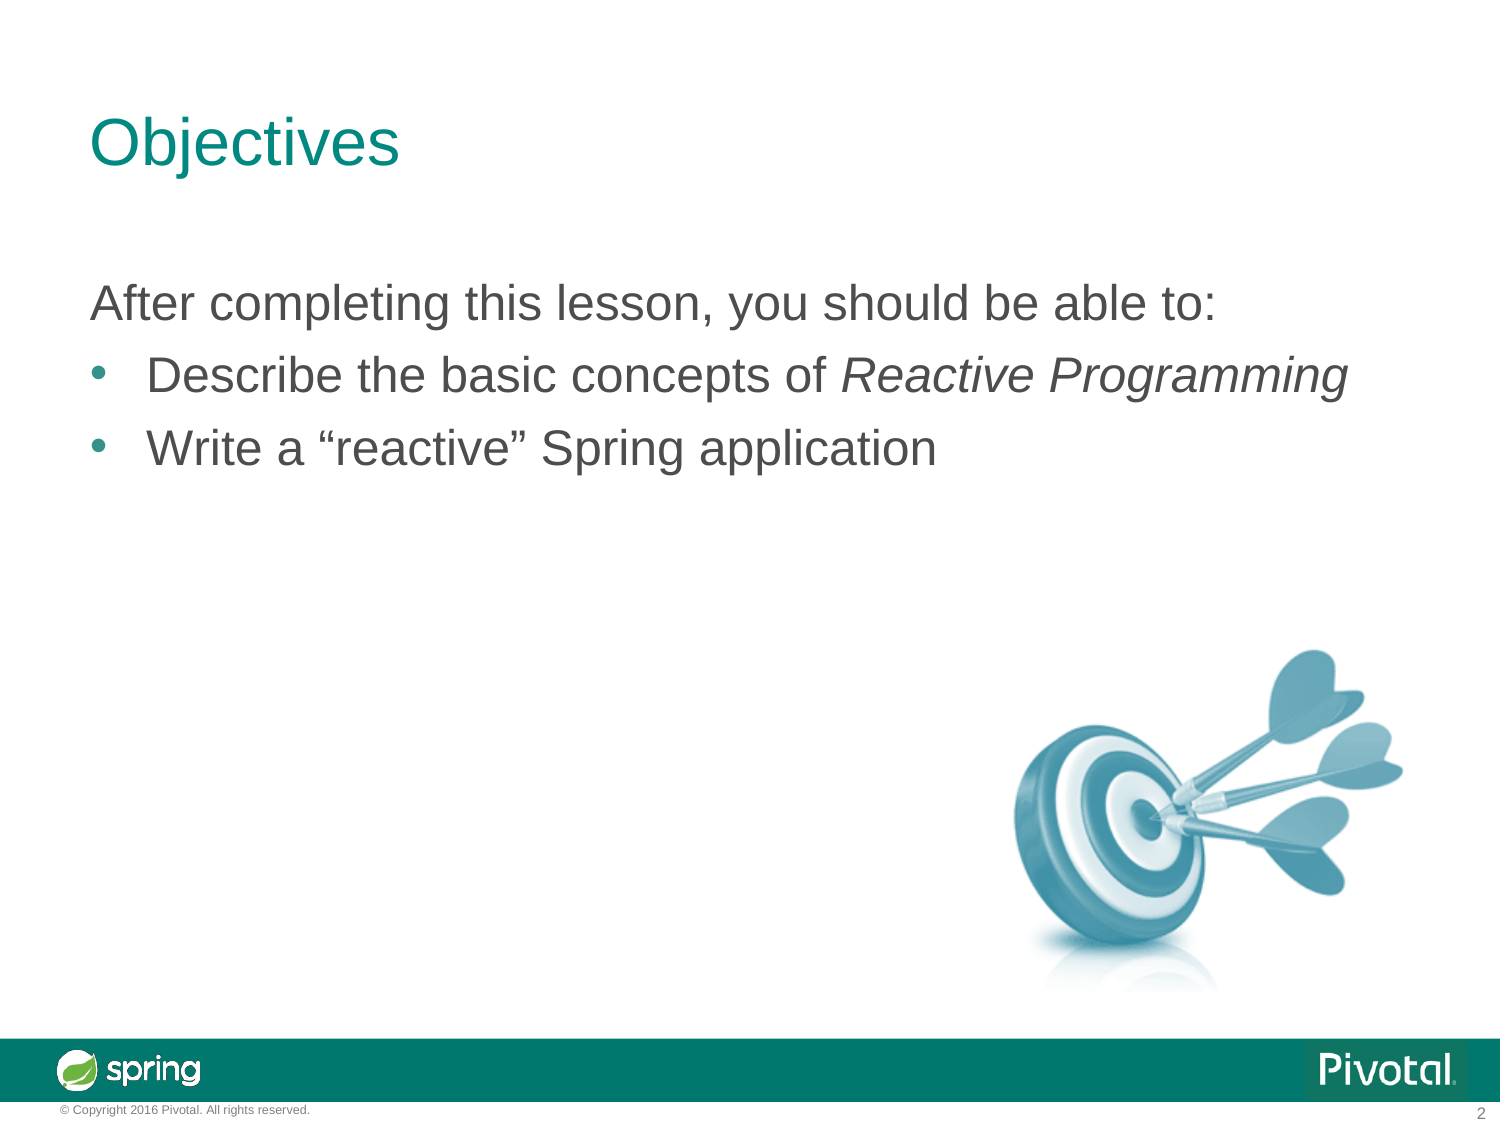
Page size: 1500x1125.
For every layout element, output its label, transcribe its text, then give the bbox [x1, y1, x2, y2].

picture [32, 1039, 210, 1101]
title Objectives [75, 45, 1426, 233]
picture [1305, 1041, 1468, 1100]
picture [975, 644, 1428, 992]
list After completing this lesson, you should be able to: Describe the basic concepts of Reactive Programming Write a “reactive” Spring application [75, 262, 1426, 623]
